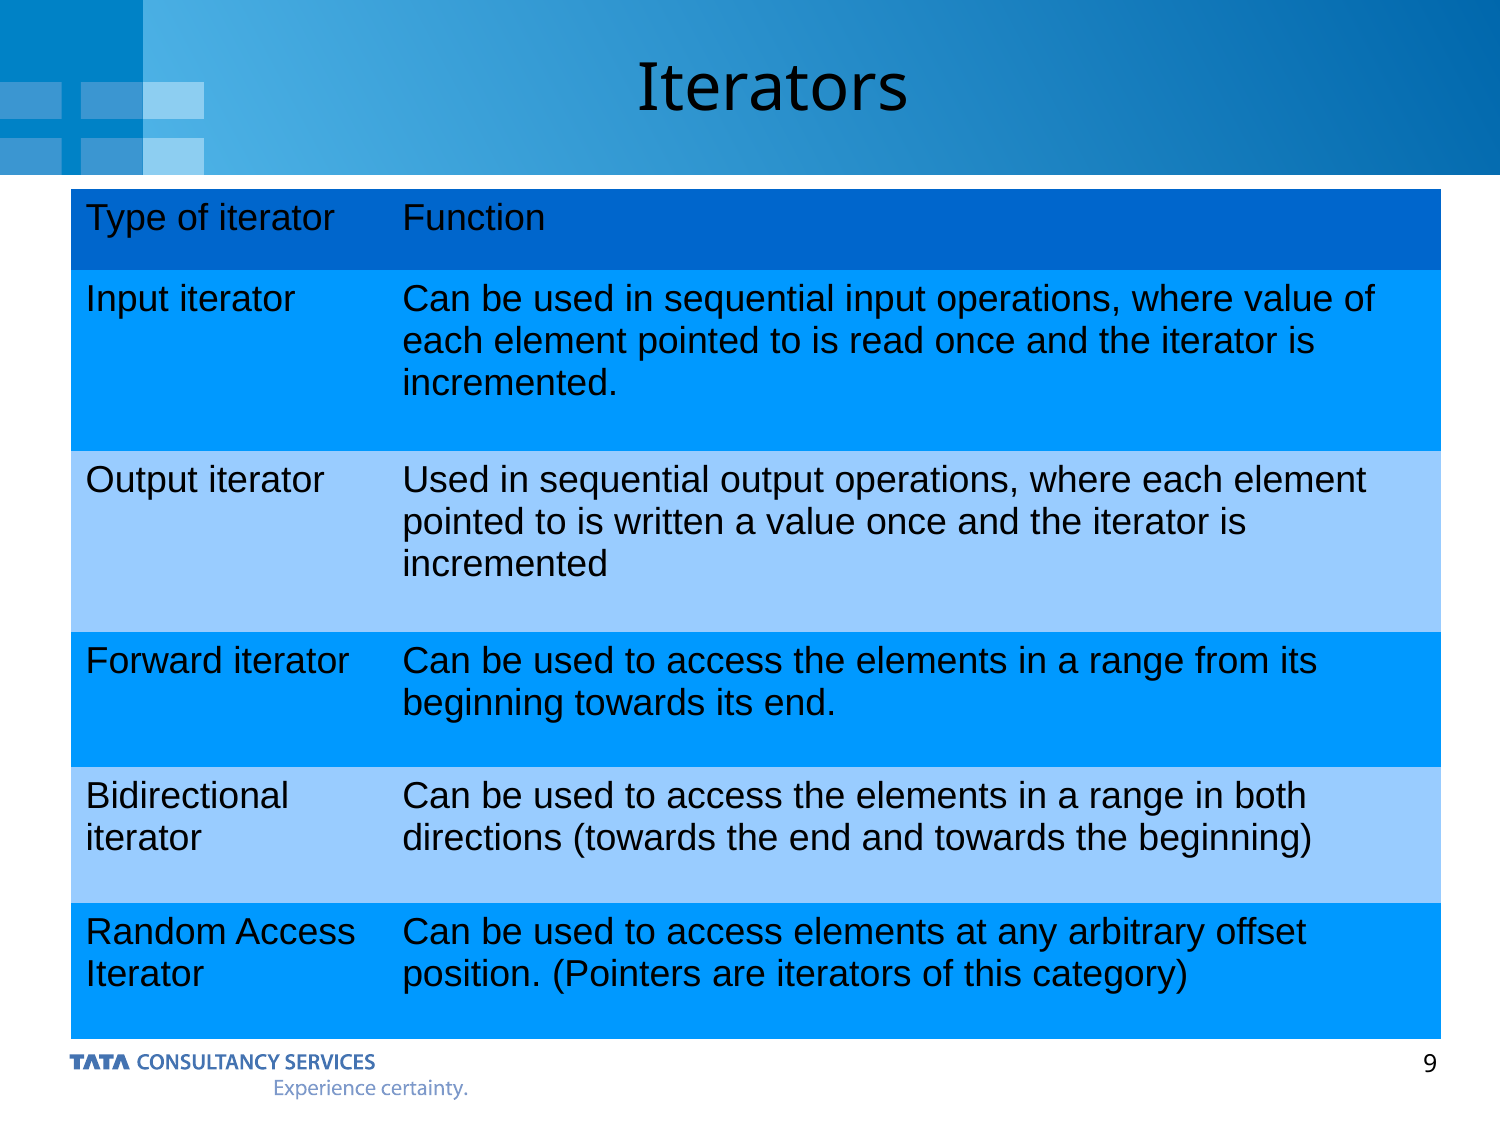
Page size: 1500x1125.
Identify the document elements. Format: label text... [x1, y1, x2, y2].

table_cell Output iterator [71, 451, 388, 632]
table_cell Input iterator [71, 270, 388, 451]
table_cell Can be used in sequential input operations, where value of each element pointed to is read once and the iterator is incremented. [388, 270, 1441, 451]
table_cell Can be used to access elements at any arbitrary offset position. (Pointers are iterators of this category) [388, 903, 1441, 1039]
table_header Function [388, 189, 1441, 270]
table_cell Can be used to access the elements in a range in both directions (towards the end and towards the beginning) [388, 767, 1441, 903]
table_cell Used in sequential output operations, where each element pointed to is written a value once and the iterator is incremented [388, 451, 1441, 632]
table_cell Bidirectional iterator [71, 767, 388, 903]
table_cell Can be used to access the elements in a range from its beginning towards its end. [388, 632, 1441, 767]
text_box Iterators [200, 1, 1347, 166]
table_cell Forward iterator [71, 632, 388, 767]
table_header Type of iterator [71, 189, 388, 270]
table_cell Random Access Iterator [71, 903, 388, 1039]
